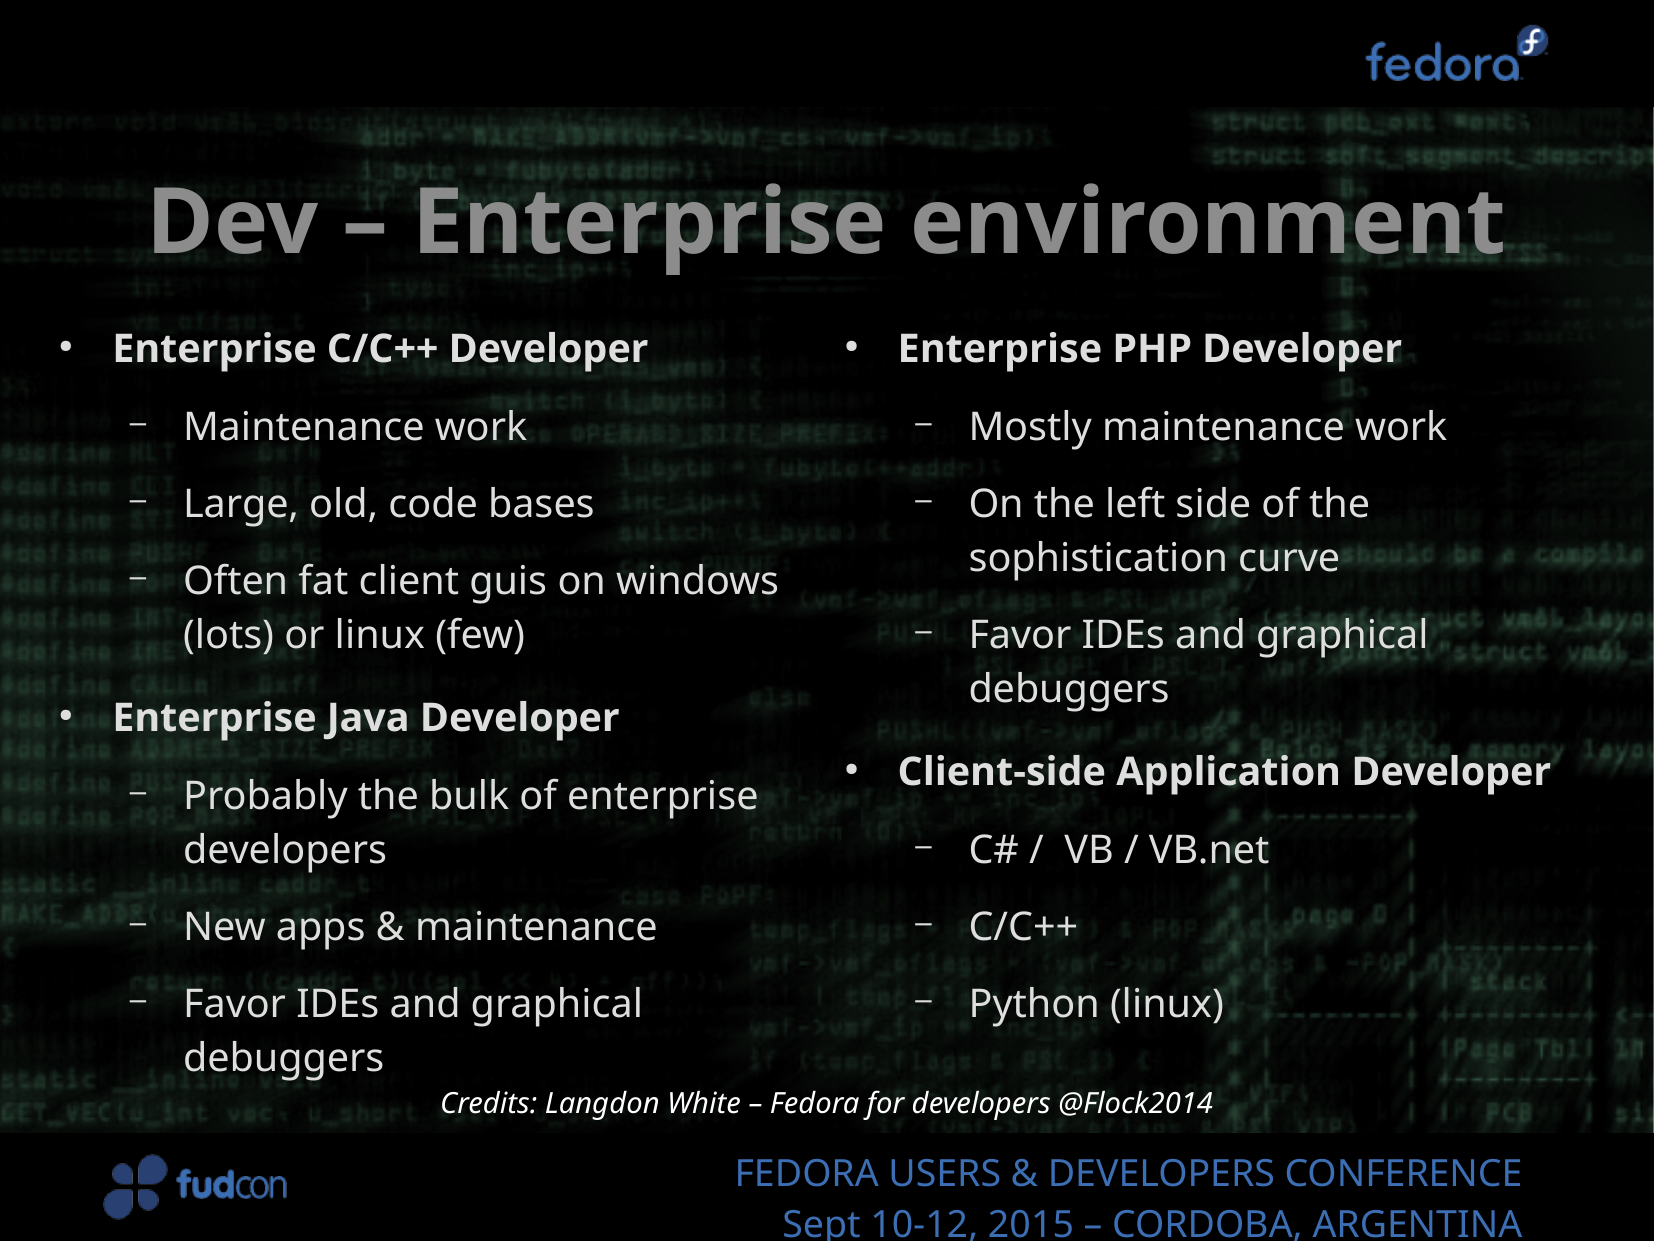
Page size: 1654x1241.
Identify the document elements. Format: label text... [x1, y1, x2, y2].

title Dev – Enterprise environment [82, 114, 1571, 322]
list Enterprise PHP Developer Mostly maintenance work On the left side of the sophistication curve Favor IDEs and graphical debuggers Client-side Application Developer C# / VB / VB.net C/C++ Python (linux) [826, 320, 1595, 1089]
list Enterprise C/C++ Developer Maintenance work Large, old, code bases Often fat client guis on windows (lots) or linux (few) Enterprise Java Developer Probably the bulk of enterprise developers New apps & maintenance Favor IDEs and graphical debuggers [41, 320, 810, 1089]
picture [0, 0, 1654, 1241]
text_box Credits: Langdon White – Fedora for developers @Flock2014 [407, 1075, 1247, 1130]
